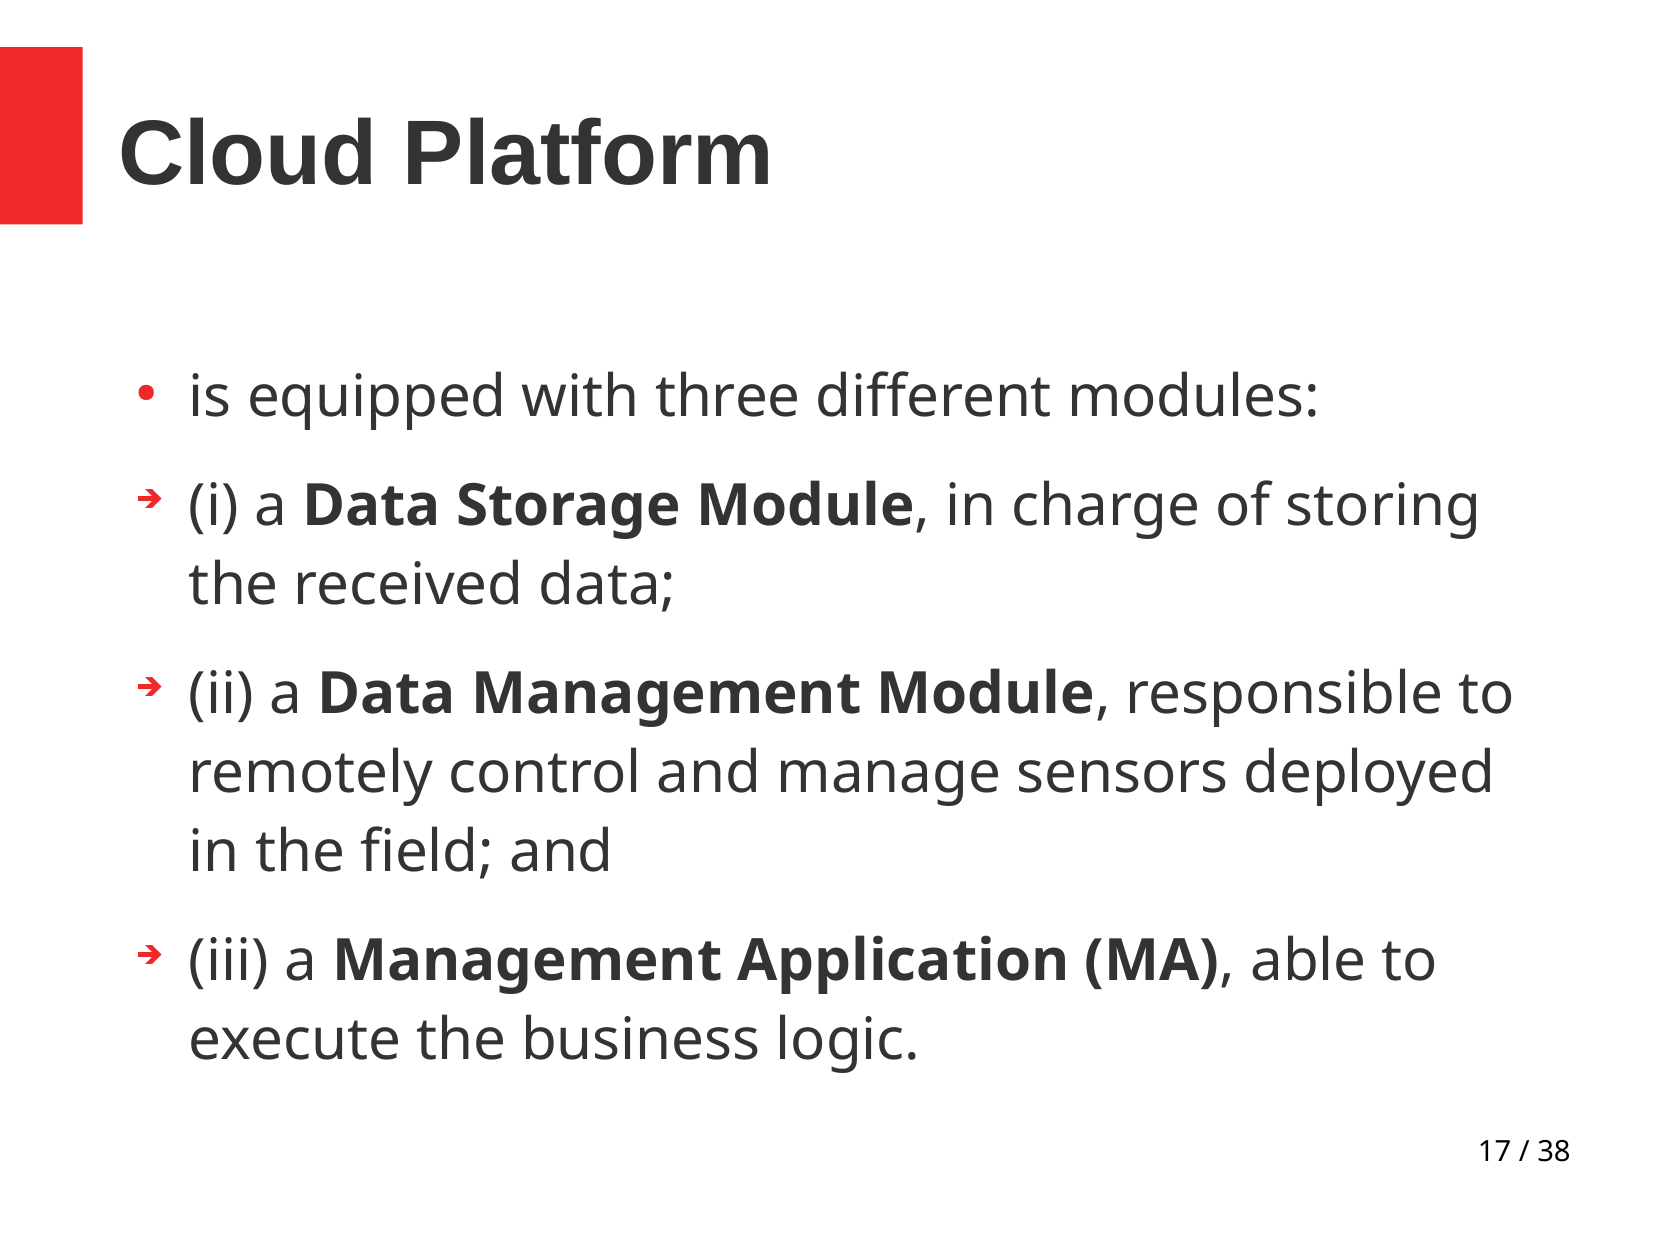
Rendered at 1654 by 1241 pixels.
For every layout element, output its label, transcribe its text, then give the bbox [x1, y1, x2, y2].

list is equipped with three different modules: (i) a Data Storage Module, in charge of storing the received data; (ii) a Data Management Module, responsible to remotely control and manage sensors deployed in the field; and (iii) a Management Application (MA), able to execute the business logic. [118, 354, 1536, 1074]
title Cloud Platform [118, 49, 1571, 257]
